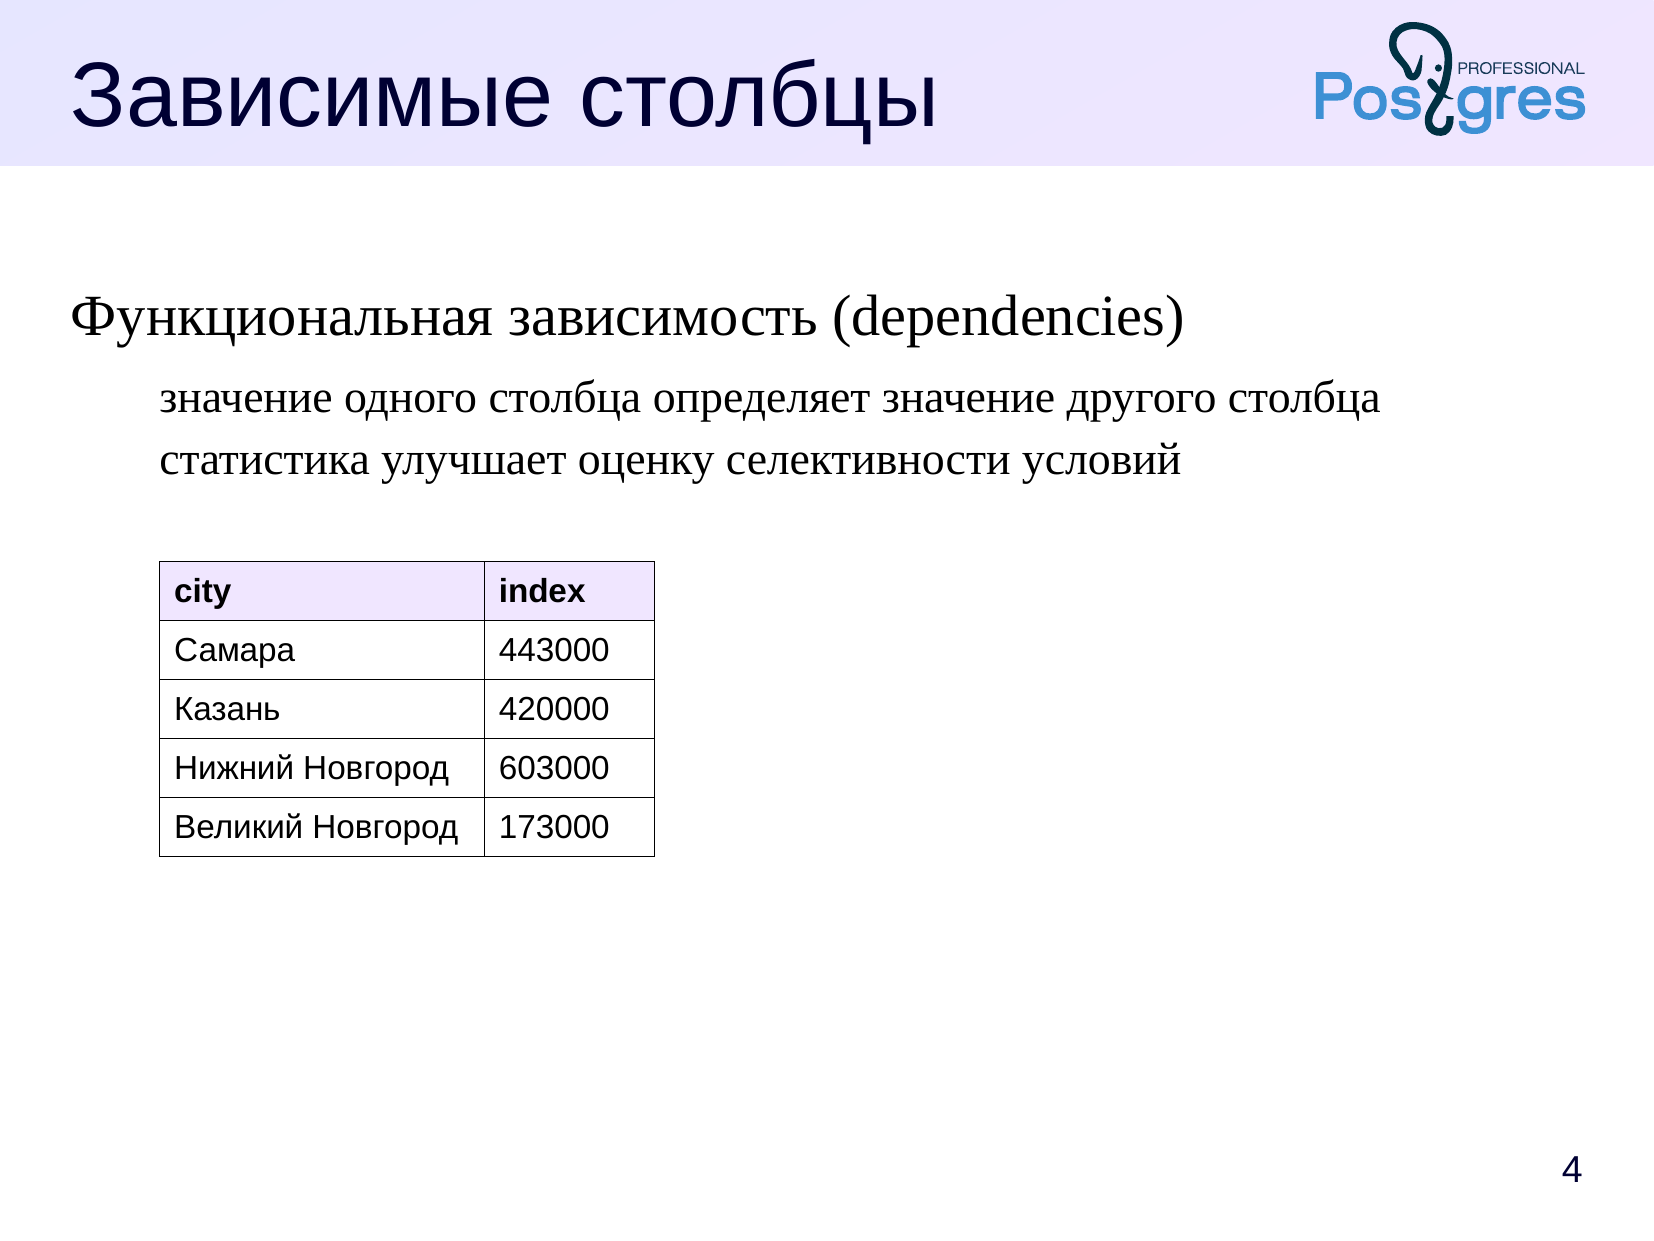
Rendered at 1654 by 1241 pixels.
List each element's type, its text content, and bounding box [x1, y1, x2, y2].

text_box 443000 [484, 621, 655, 680]
title Зависимые столбцы [70, 43, 1241, 249]
text_box city [159, 561, 484, 621]
text_box Самара [159, 621, 484, 680]
text_box 173000 [484, 797, 655, 857]
text_box index [484, 561, 655, 621]
text_box Казань [159, 680, 484, 738]
text_box 420000 [484, 680, 655, 738]
list Функциональная зависимость (dependencies) значение одного столбца определяет значение другого столбца статистика улучшает оценку селективности условий [70, 283, 1583, 1141]
text_box Великий Новгород [159, 797, 484, 857]
text_box Нижний Новгород [159, 738, 484, 797]
text_box 603000 [484, 738, 655, 797]
